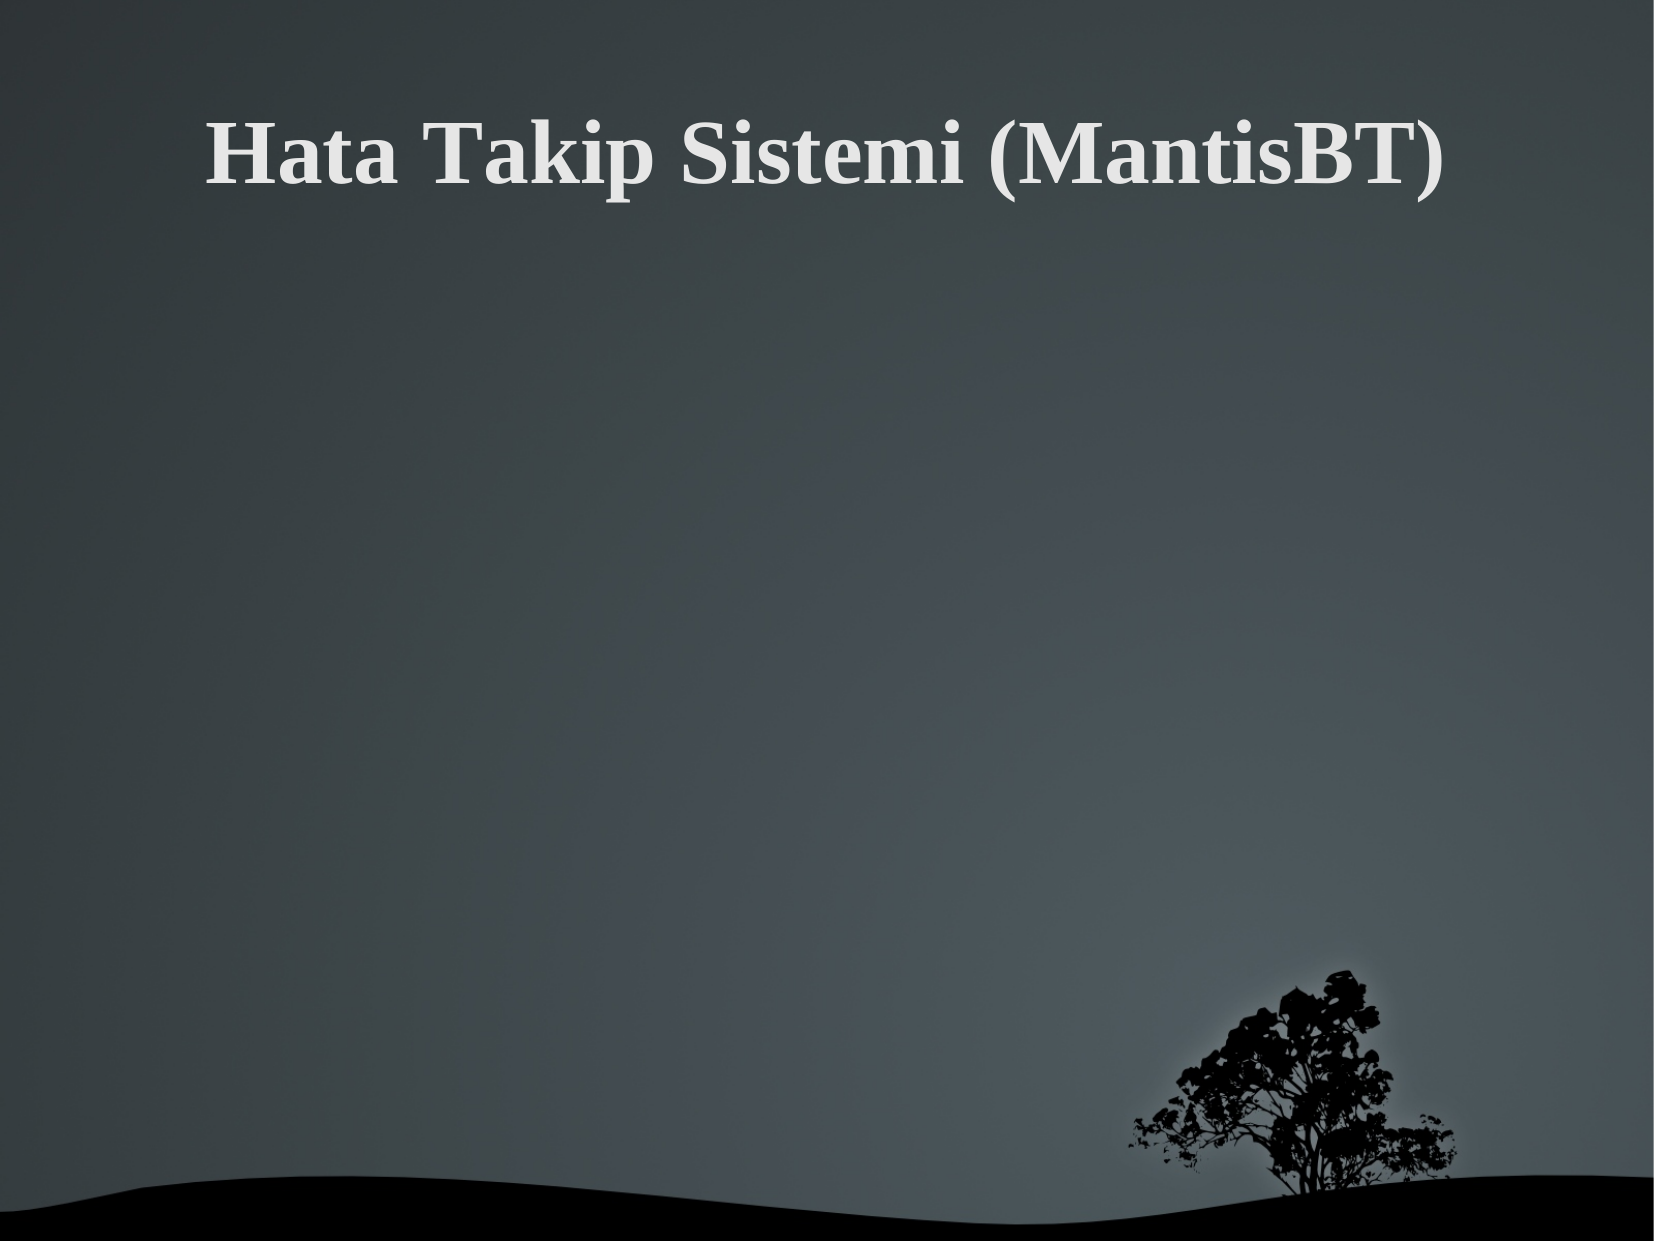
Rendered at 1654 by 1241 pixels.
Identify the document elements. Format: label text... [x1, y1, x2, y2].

picture [0, 0, 1654, 1241]
title Hata Takip Sistemi (MantisBT) [82, 56, 1571, 250]
